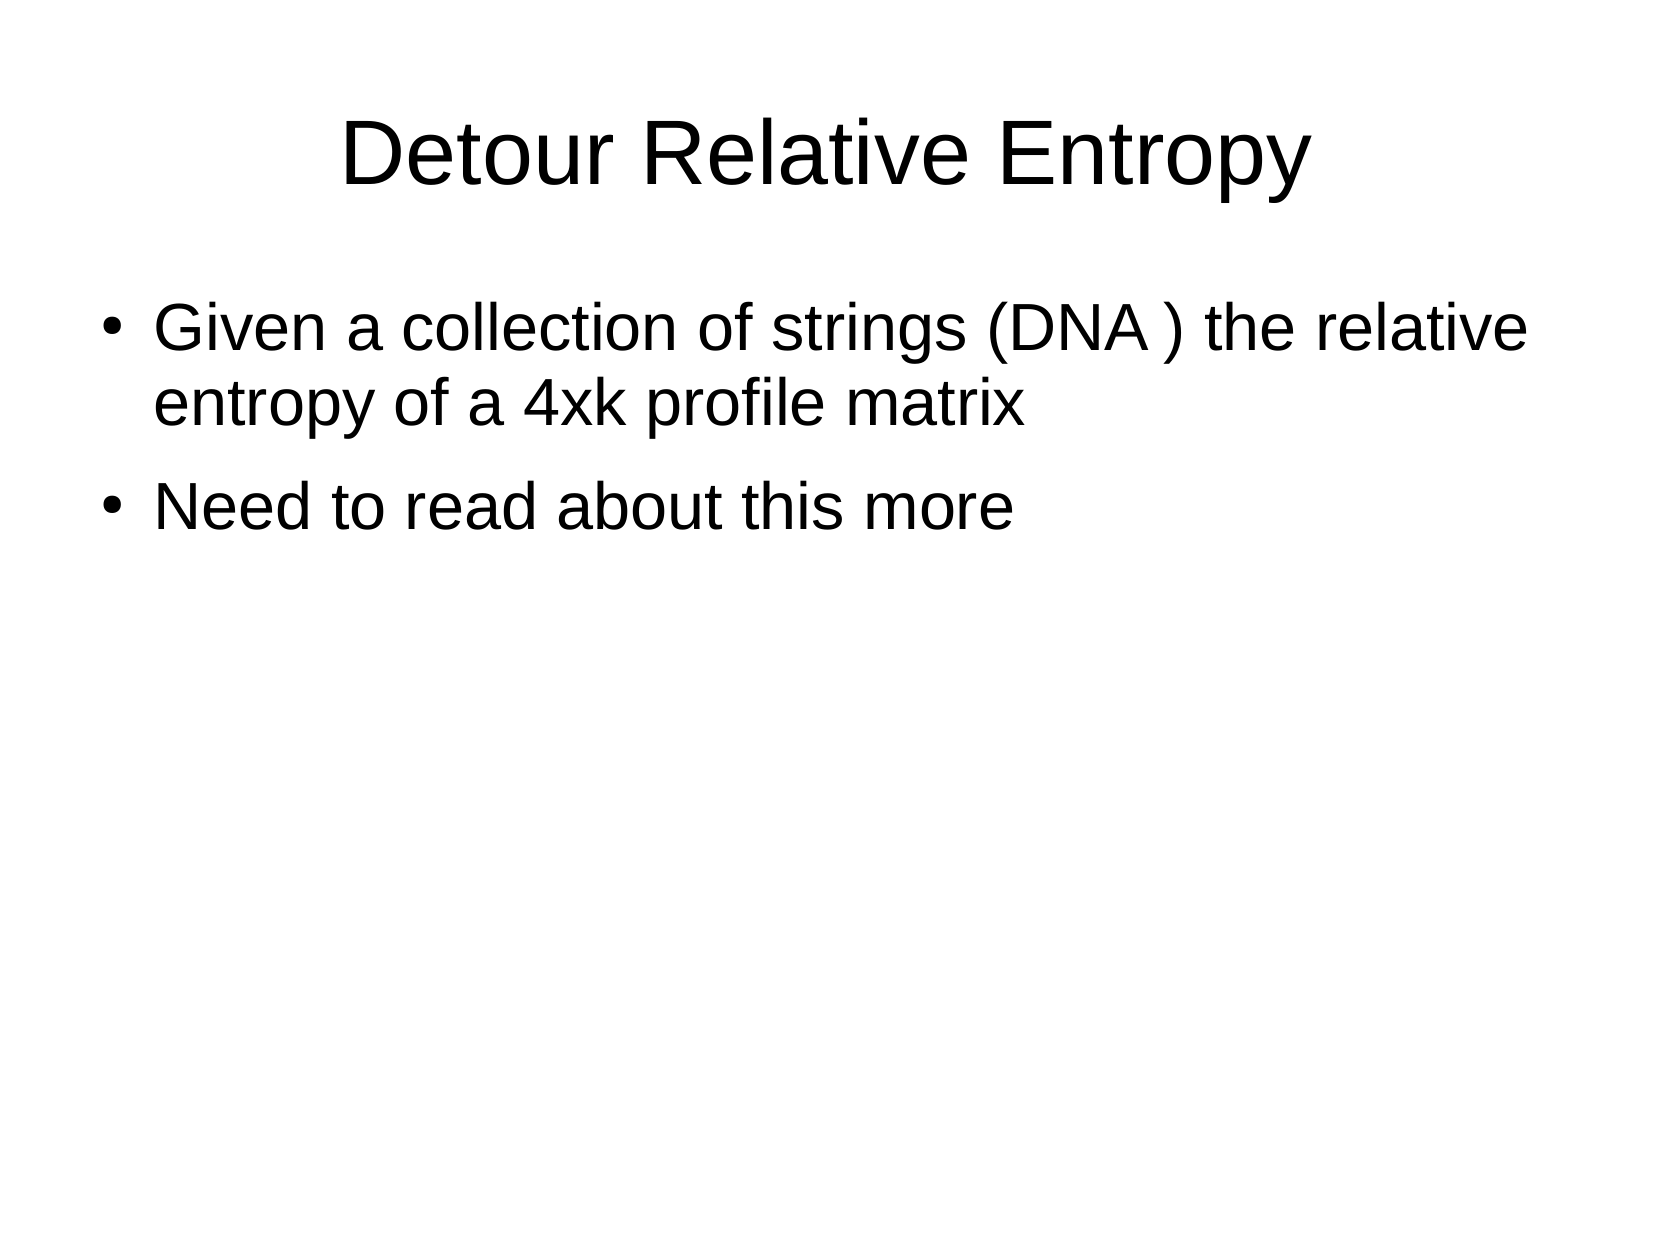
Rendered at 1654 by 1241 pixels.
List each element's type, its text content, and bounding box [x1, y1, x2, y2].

list Given a collection of strings (DNA ) the relative entropy of a 4xk profile matrix Need to read about this more [82, 290, 1571, 1229]
title Detour Relative Entropy [82, 49, 1571, 257]
